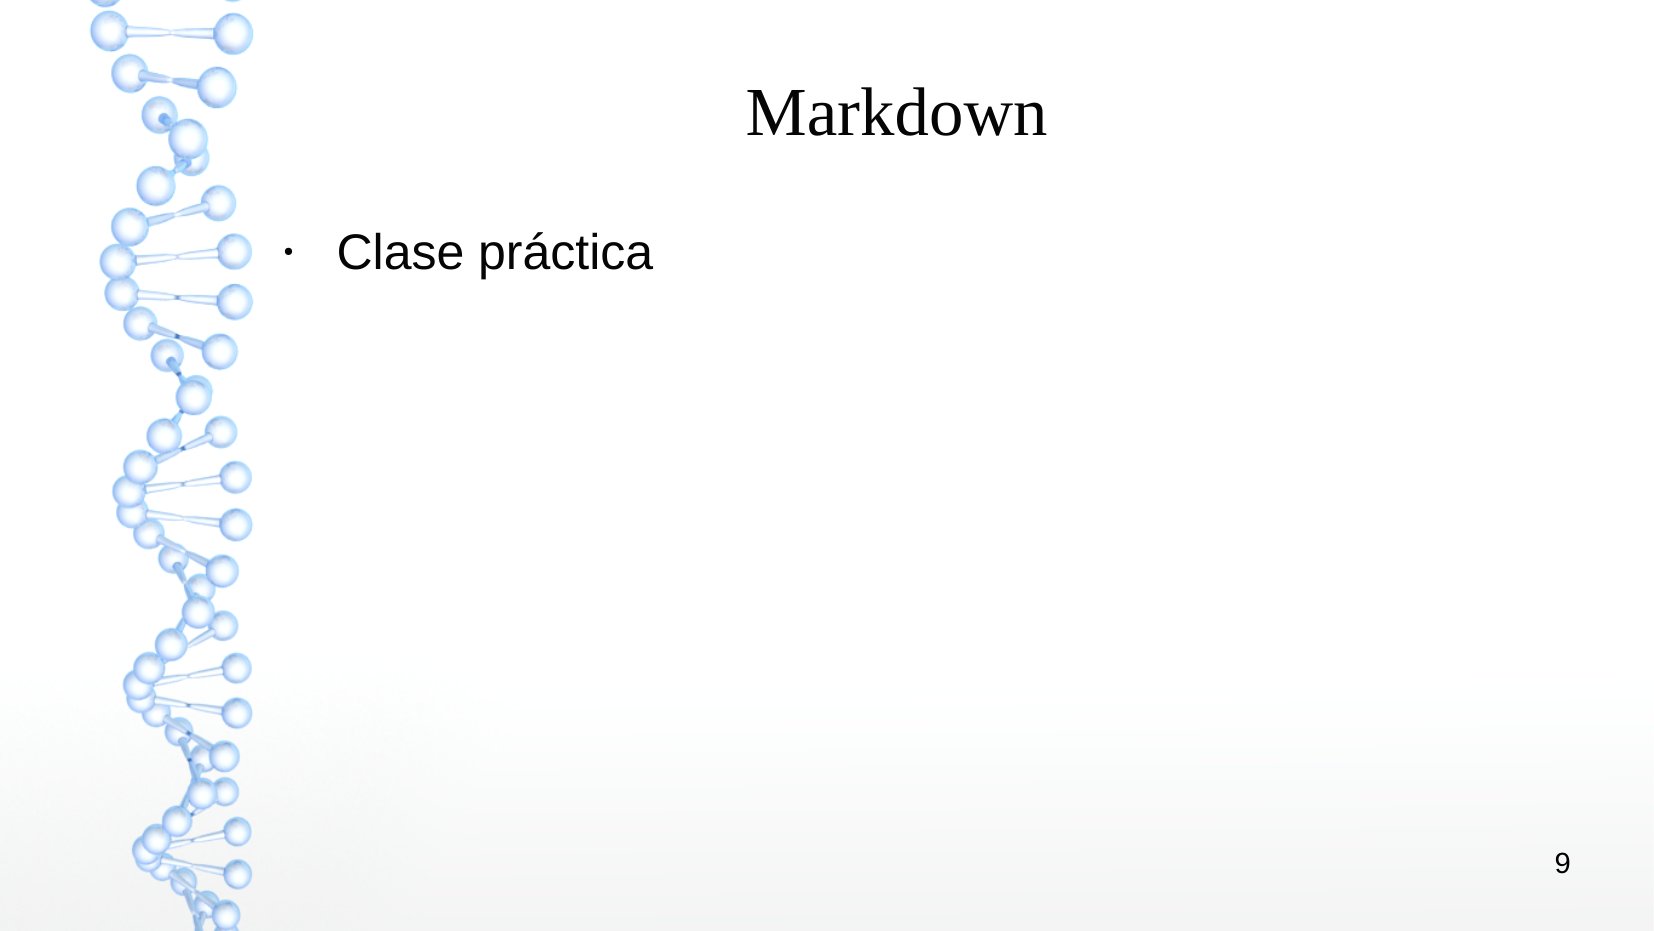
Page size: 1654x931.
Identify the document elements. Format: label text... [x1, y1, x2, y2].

list Clase práctica [265, 224, 1595, 764]
title Markdown [265, 35, 1595, 189]
picture [0, 0, 1654, 931]
